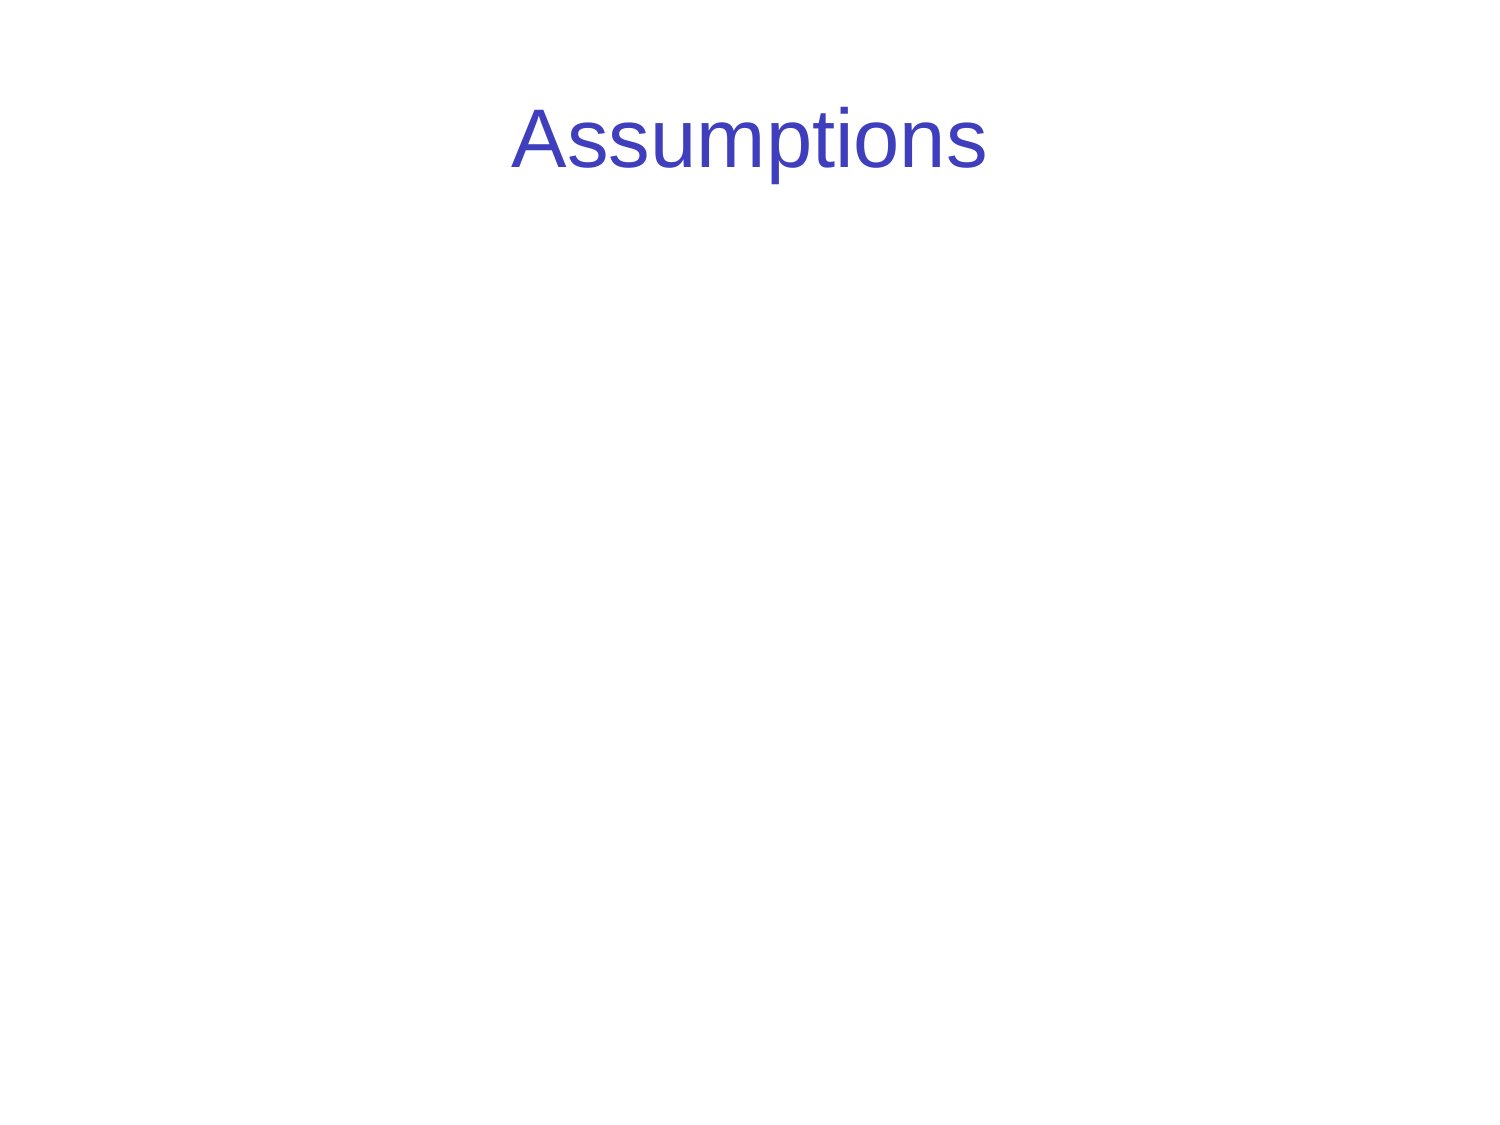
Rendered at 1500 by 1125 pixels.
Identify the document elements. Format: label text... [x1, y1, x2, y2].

title Assumptions [75, 44, 1425, 233]
